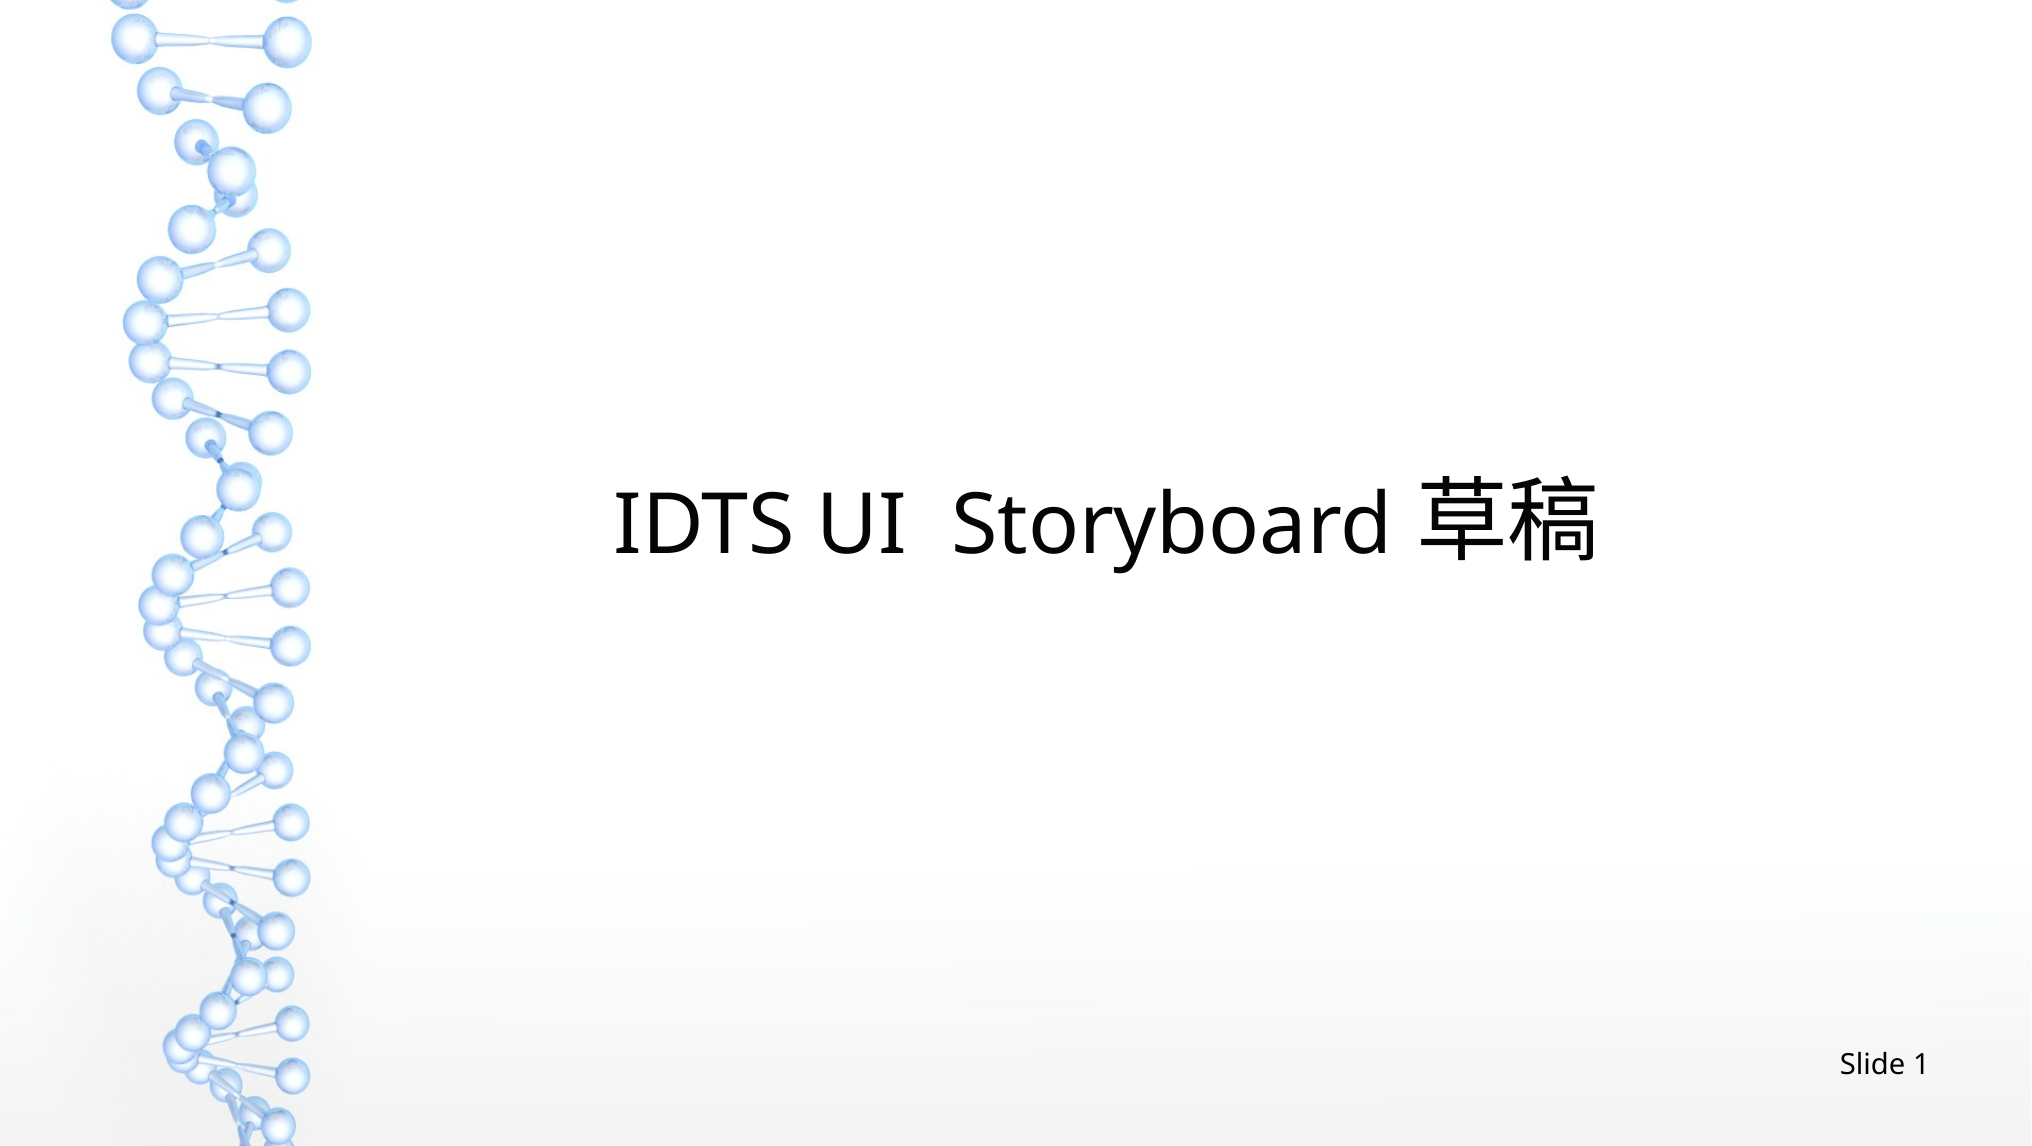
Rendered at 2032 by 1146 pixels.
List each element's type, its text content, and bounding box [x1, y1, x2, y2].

picture [0, 0, 2032, 1146]
title IDTS UI Storyboard草稿 [307, 459, 1907, 701]
